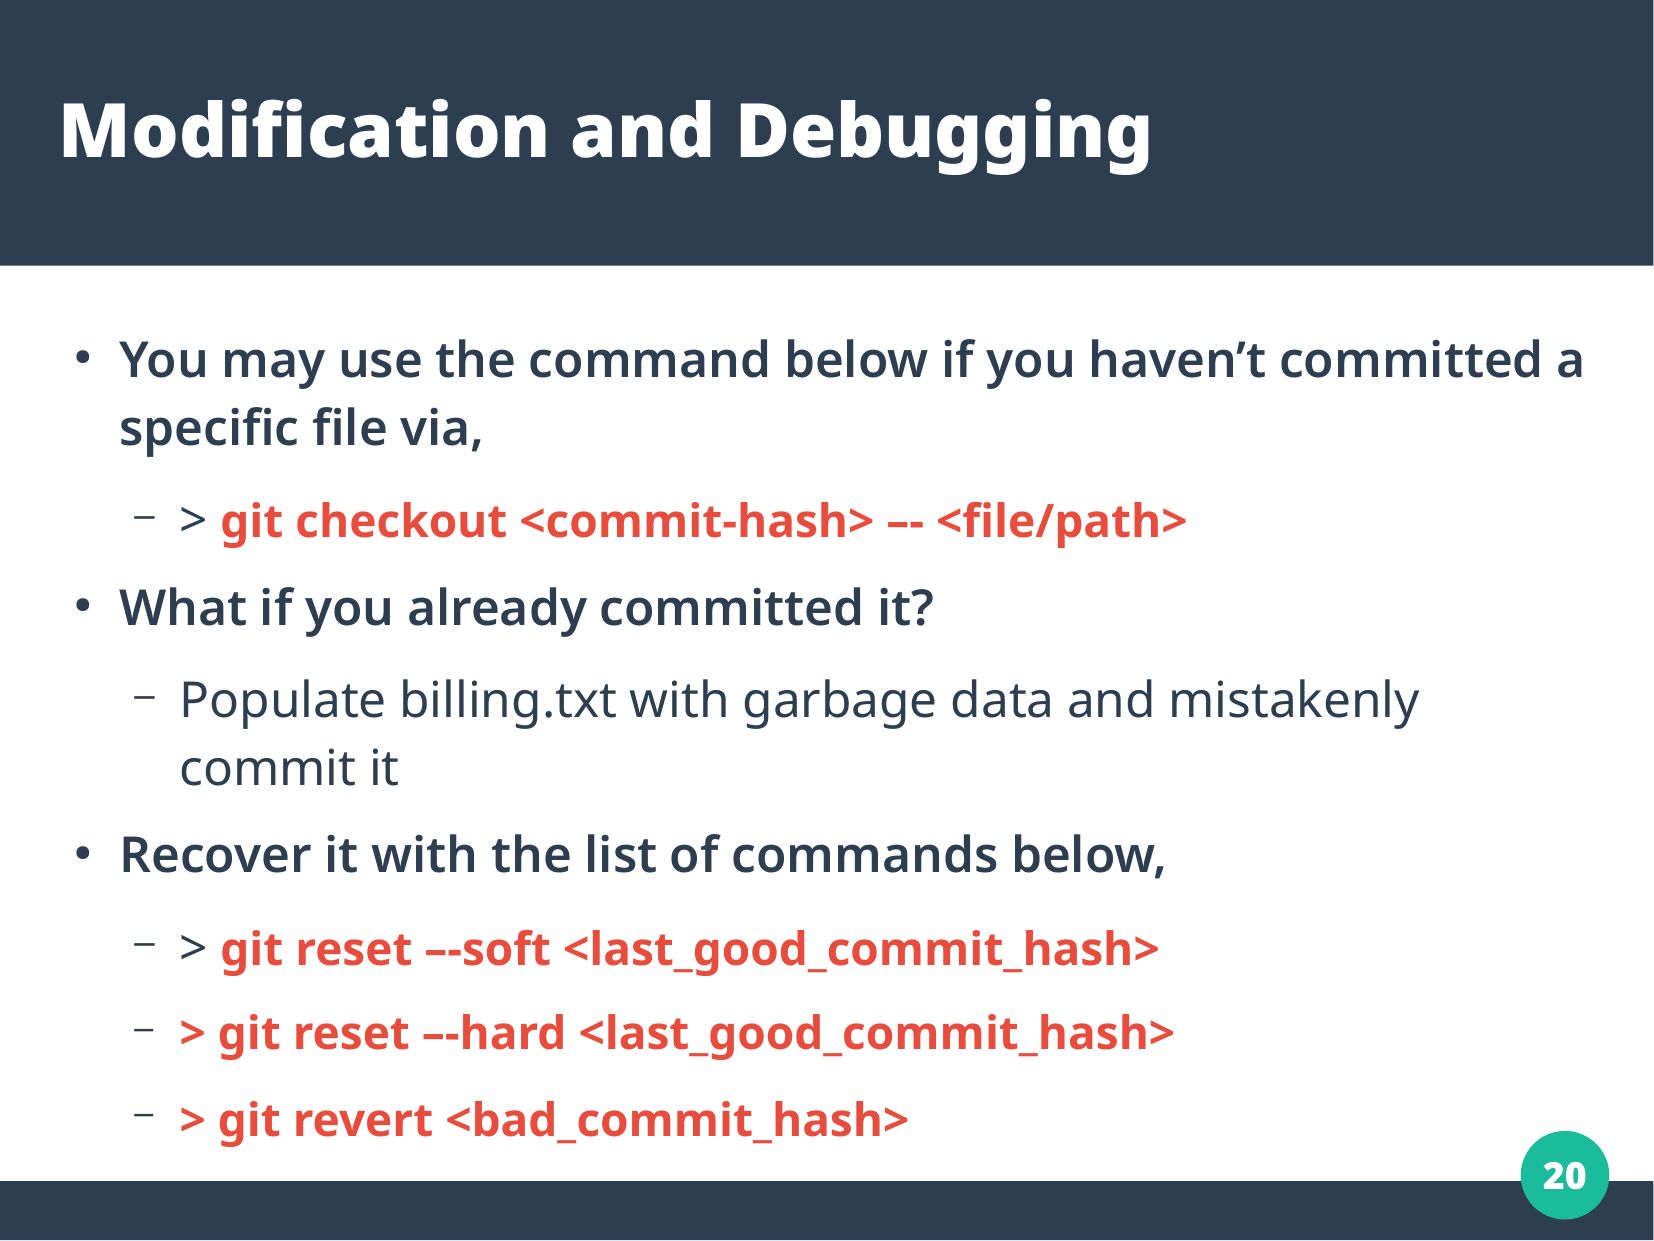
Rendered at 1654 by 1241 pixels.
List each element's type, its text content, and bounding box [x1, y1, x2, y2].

title Modification and Debugging [59, 49, 1595, 207]
list You may use the command below if you haven’t committed a specific file via, > git checkout <commit-hash> –- <file/path> What if you already committed it? Populate billing.txt with garbage data and mistakenly commit it Recover it with the list of commands below, > git reset –-soft <last_good_commit_hash> > git reset –-hard <last_good_commit_hash> > git revert <bad_commit_hash> [59, 324, 1595, 1152]
